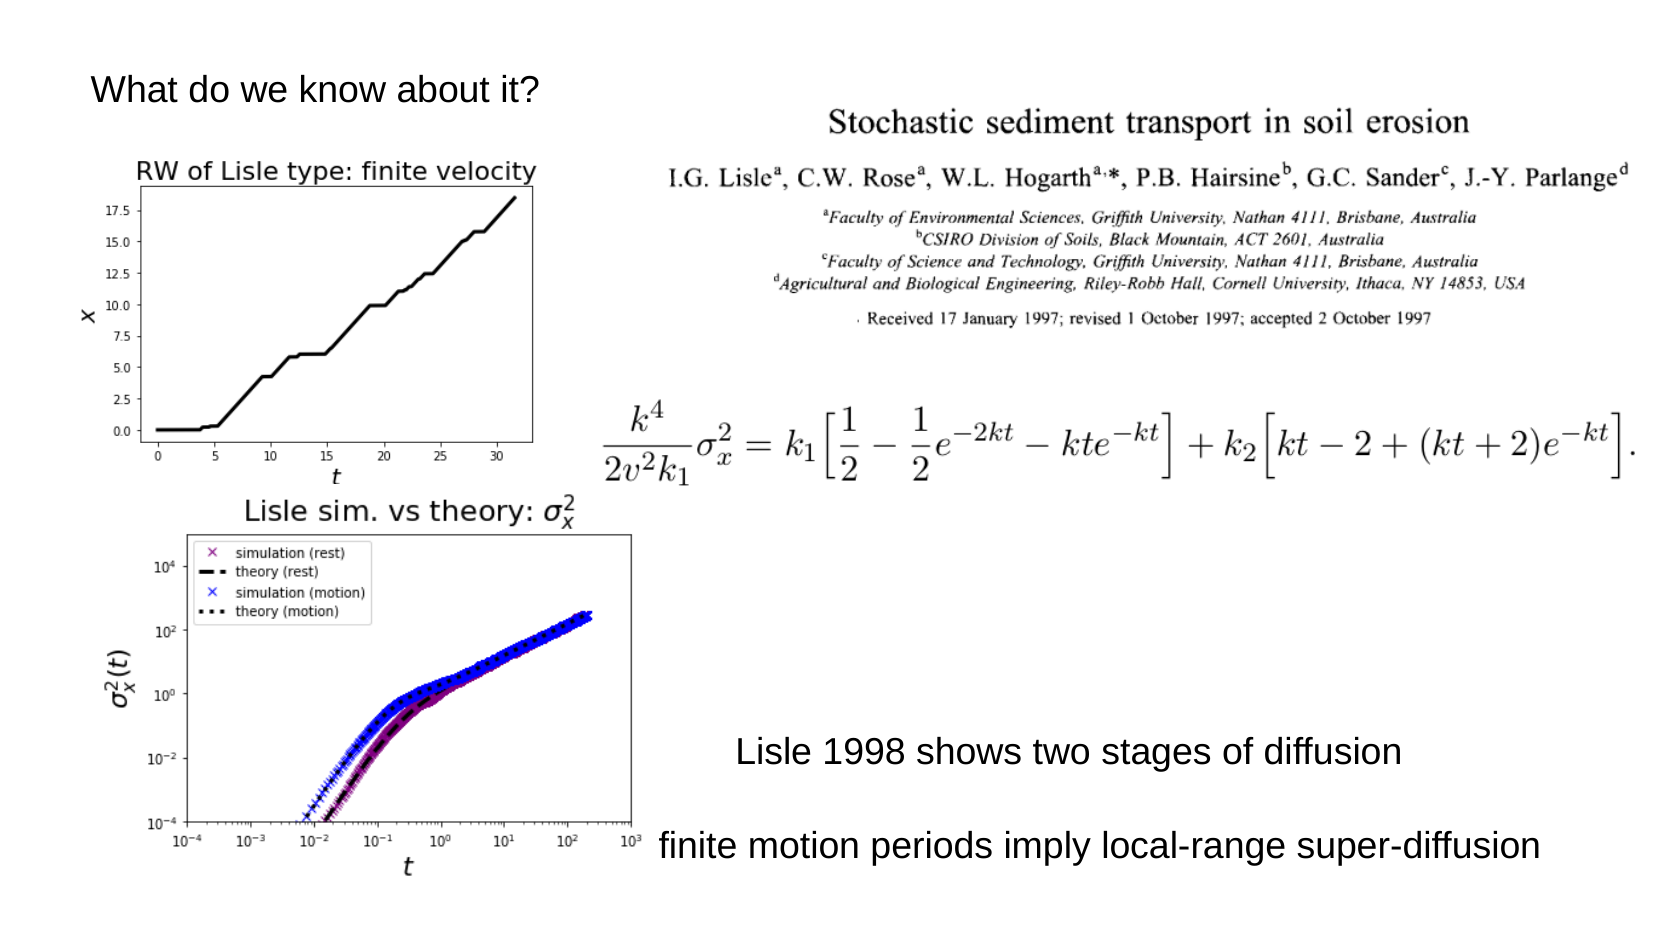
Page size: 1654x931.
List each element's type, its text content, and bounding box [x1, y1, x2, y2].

text_box Lisle 1998 shows two stages of diffusion [720, 722, 1418, 780]
picture [649, 70, 1654, 343]
text_box What do we know about it? [75, 61, 556, 119]
picture [70, 153, 1642, 889]
text_box finite motion periods imply local-range super-diffusion [652, 817, 1557, 875]
